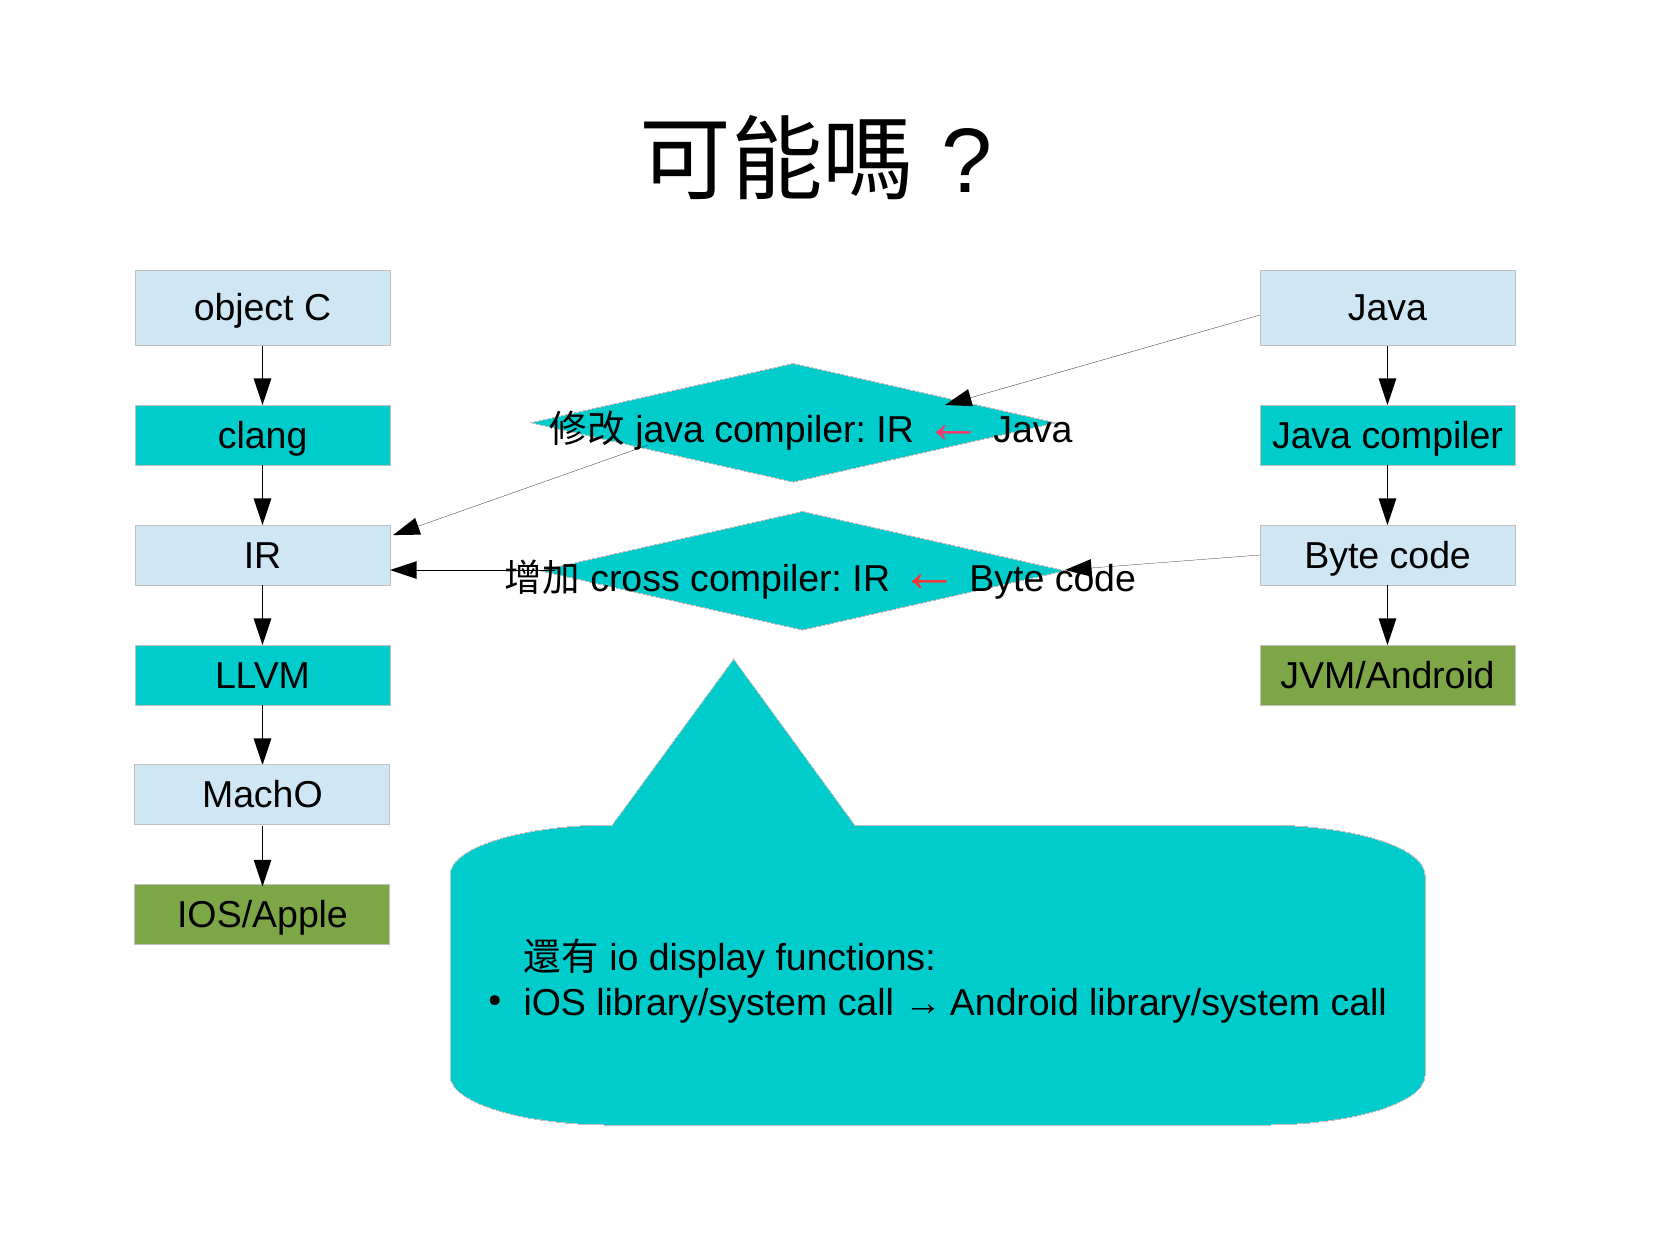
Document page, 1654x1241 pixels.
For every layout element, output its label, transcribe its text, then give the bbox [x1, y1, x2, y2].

text_box clang [135, 405, 391, 466]
text_box 還有io display functions: iOS library/system call → Android library/system call [450, 658, 1426, 1126]
text_box Java [1260, 270, 1516, 346]
text_box IR [135, 525, 391, 586]
text_box Byte code [1260, 525, 1516, 586]
text_box 增加cross compiler: IR ← Byte code [569, 511, 1065, 631]
text_box object C [135, 270, 391, 346]
text_box IOS/Apple [134, 884, 390, 945]
text_box 修改java compiler: IR ← Java [563, 363, 1056, 483]
text_box Java compiler [1260, 405, 1516, 466]
text_box MachO [134, 764, 390, 825]
text_box LLVM [135, 645, 391, 706]
text_box JVM/Android [1260, 645, 1516, 706]
title 可能嗎? [71, 42, 1561, 264]
